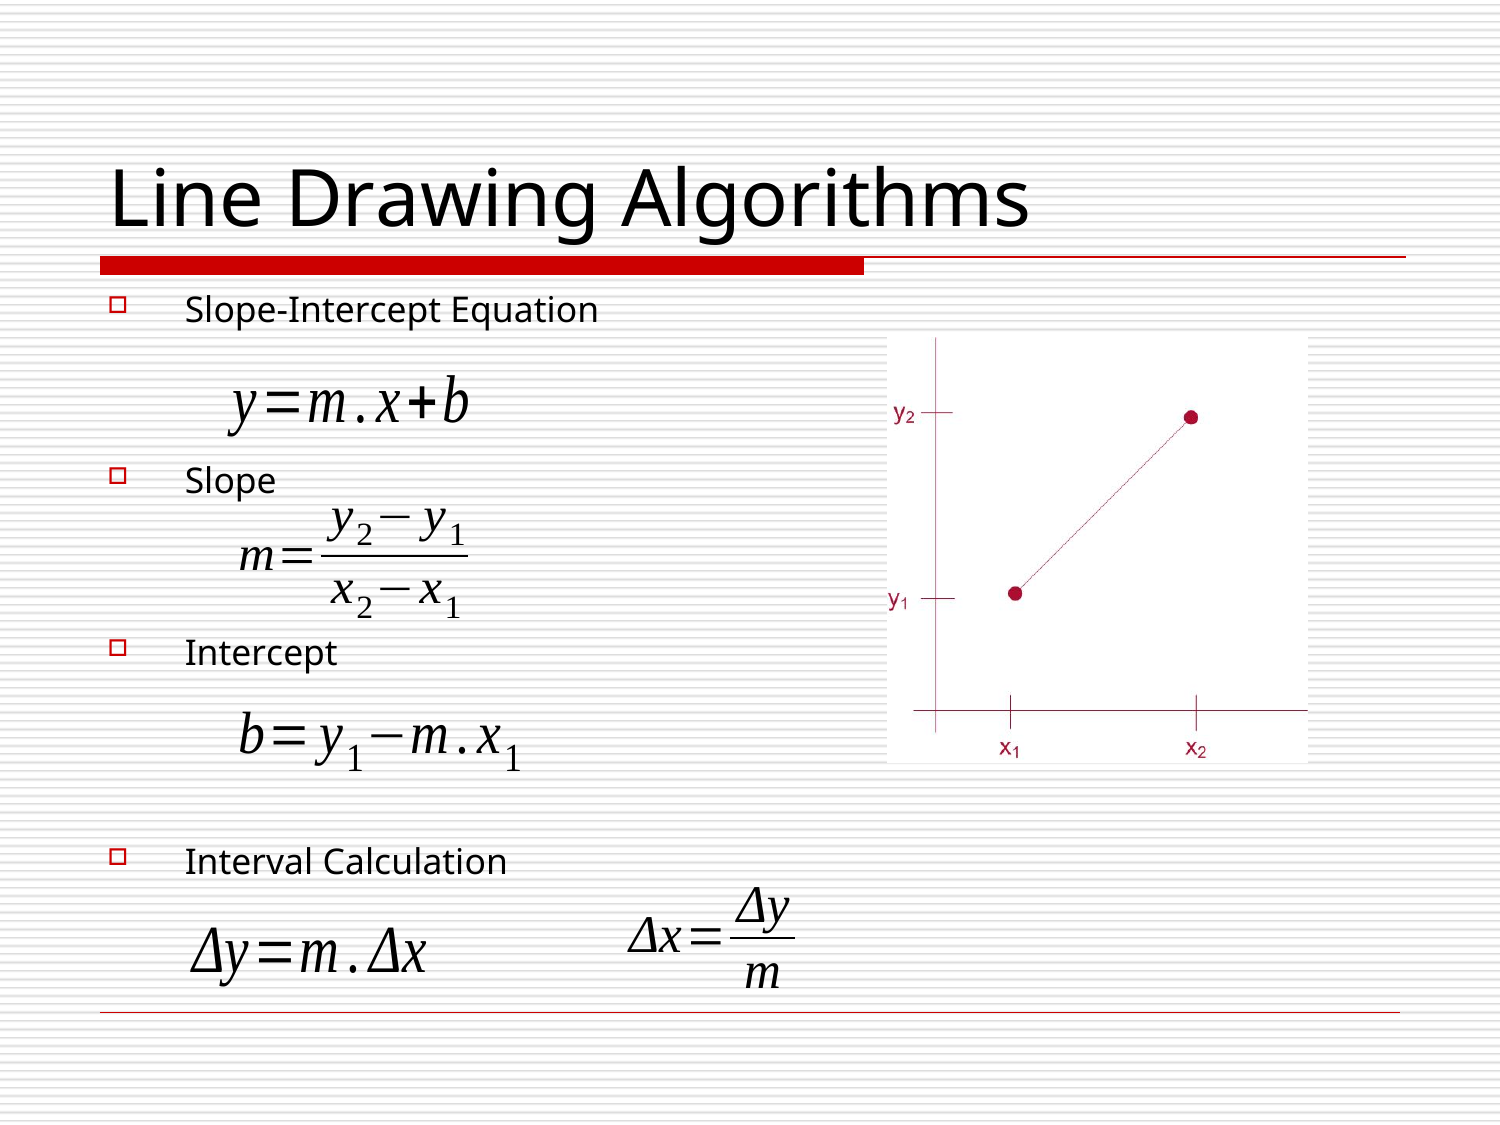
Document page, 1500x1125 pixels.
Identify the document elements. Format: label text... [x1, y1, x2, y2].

chart [187, 912, 436, 988]
chart [225, 362, 478, 438]
chart [237, 487, 476, 625]
picture [0, 0, 1500, 1125]
chart [237, 699, 528, 780]
list Slope-Intercept Equation Slope Intercept Interval Calculation [92, 287, 1413, 988]
title Line Drawing Algorithms [94, 50, 1407, 250]
chart [624, 875, 803, 1001]
